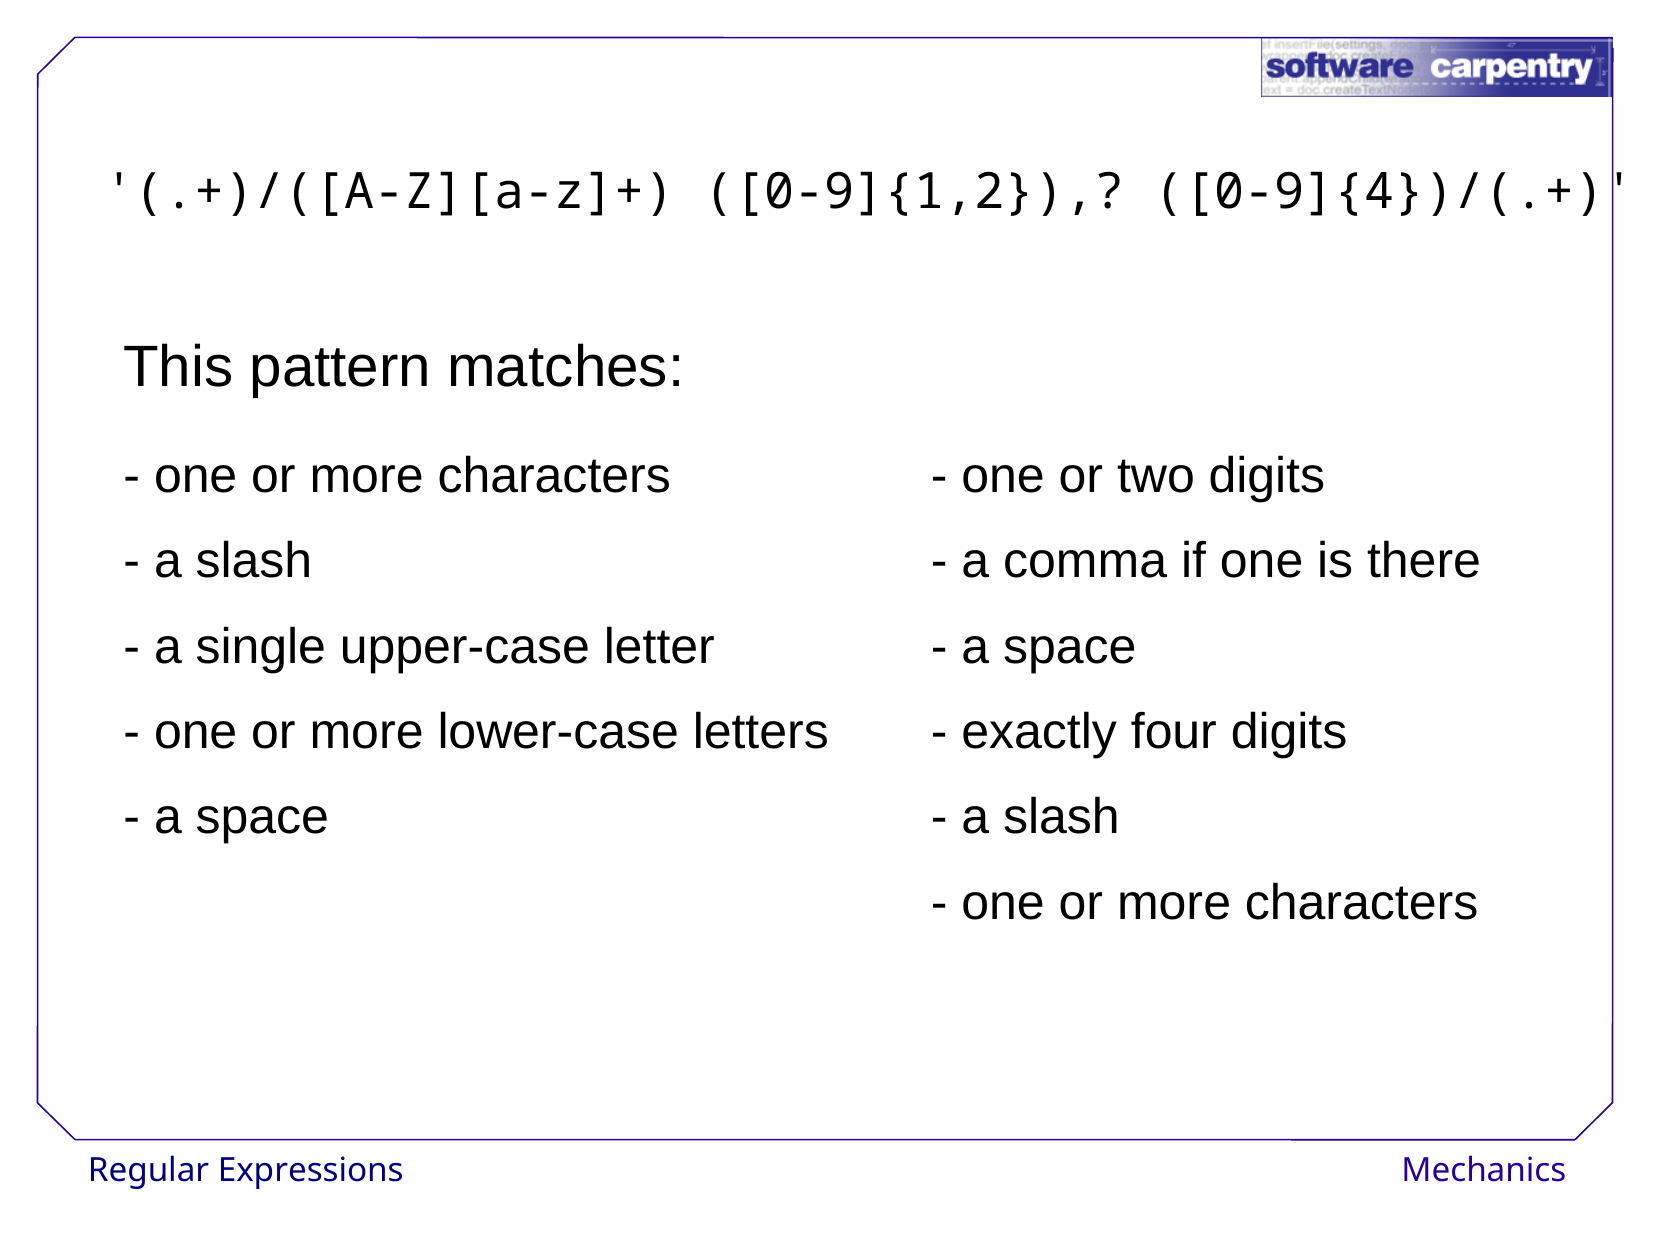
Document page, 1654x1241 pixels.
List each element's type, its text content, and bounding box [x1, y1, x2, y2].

picture [1261, 39, 1613, 97]
text_box '(.+)/([A-Z][a-z]+) ([0-9]{1,2}),? ([0-9]{4})/(.+)' [89, 156, 1512, 252]
table_cell - one or more characters - a slash - a single upper-case letter - one or more lower-case letters - a space [109, 440, 916, 938]
table_cell - one or two digits - a comma if one is there - a space - exactly four digits - a slash - one or more characters [916, 440, 1517, 938]
table_header This pattern matches: [109, 327, 1517, 440]
